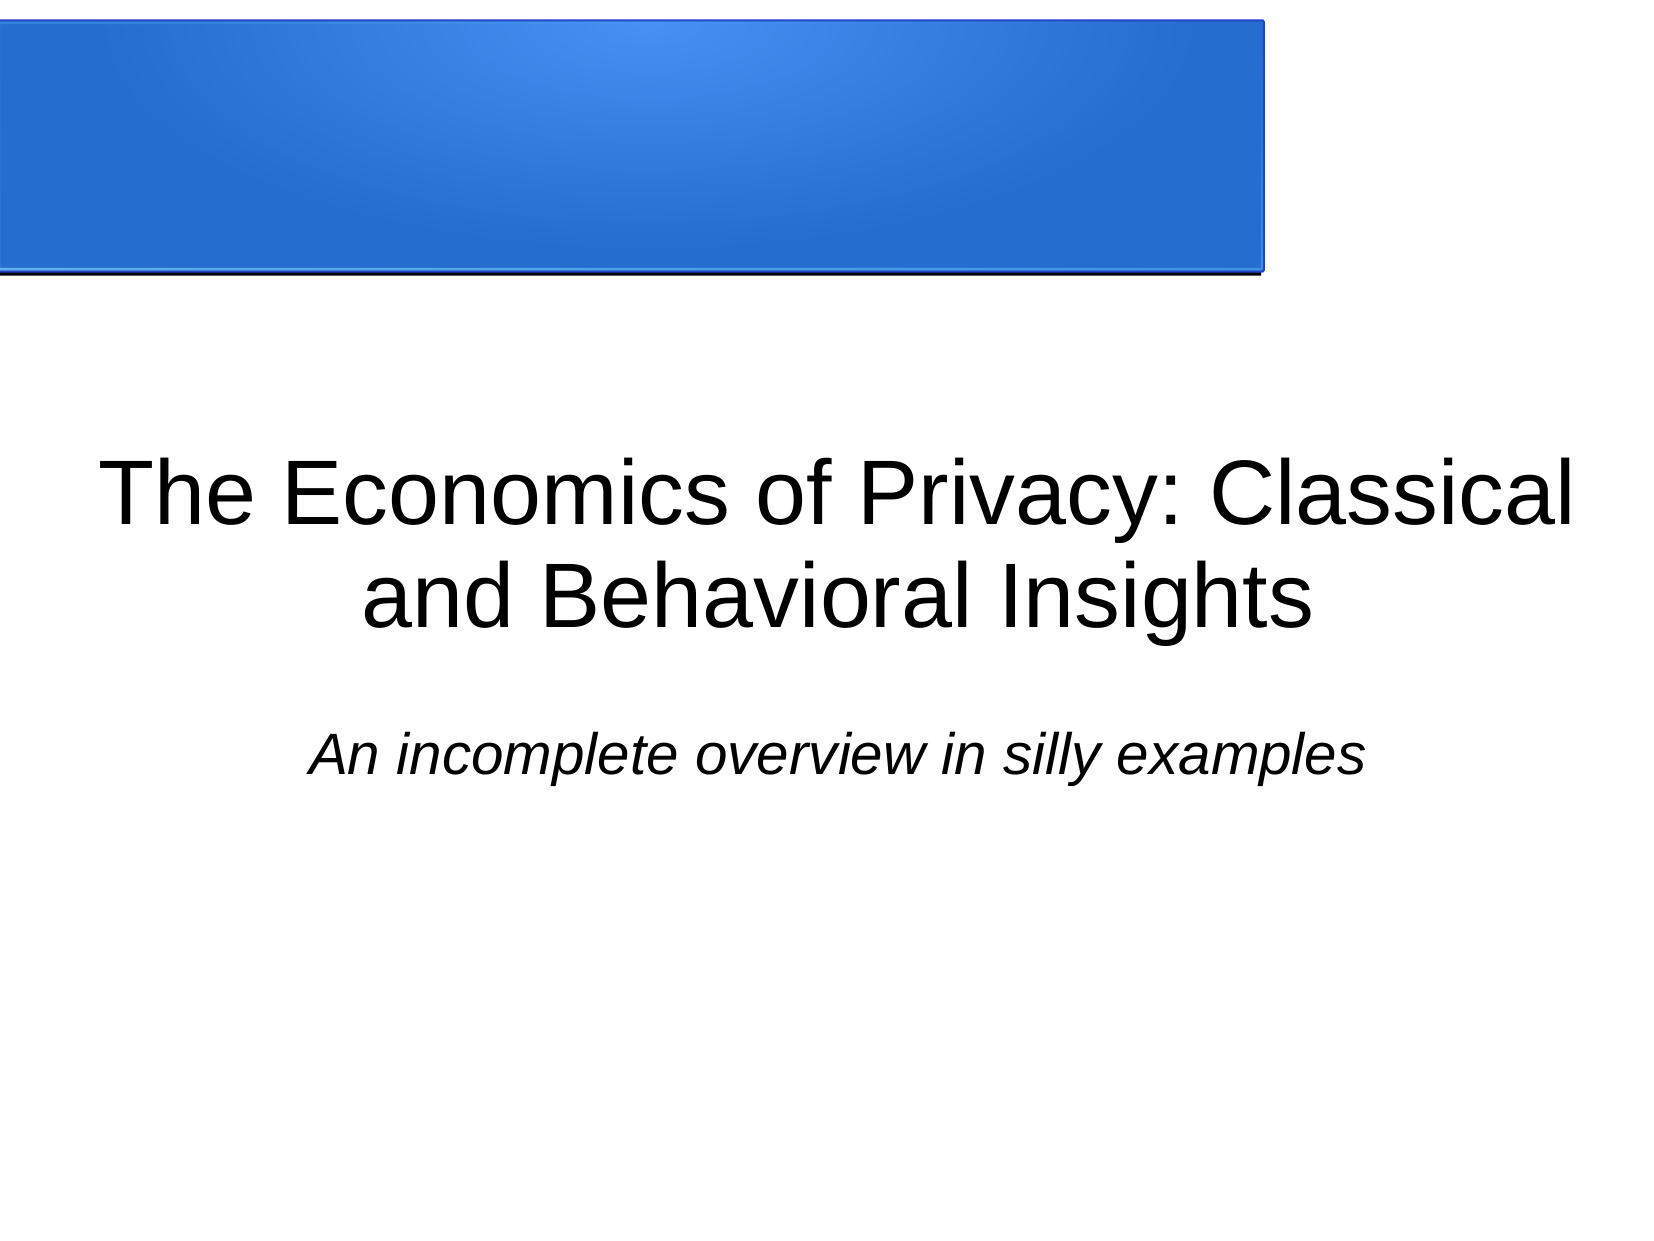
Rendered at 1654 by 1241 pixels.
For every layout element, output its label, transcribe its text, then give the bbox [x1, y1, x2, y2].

subtitle The Economics of Privacy: Classical and Behavioral Insights An incomplete overview in silly examples [82, 47, 1595, 1182]
